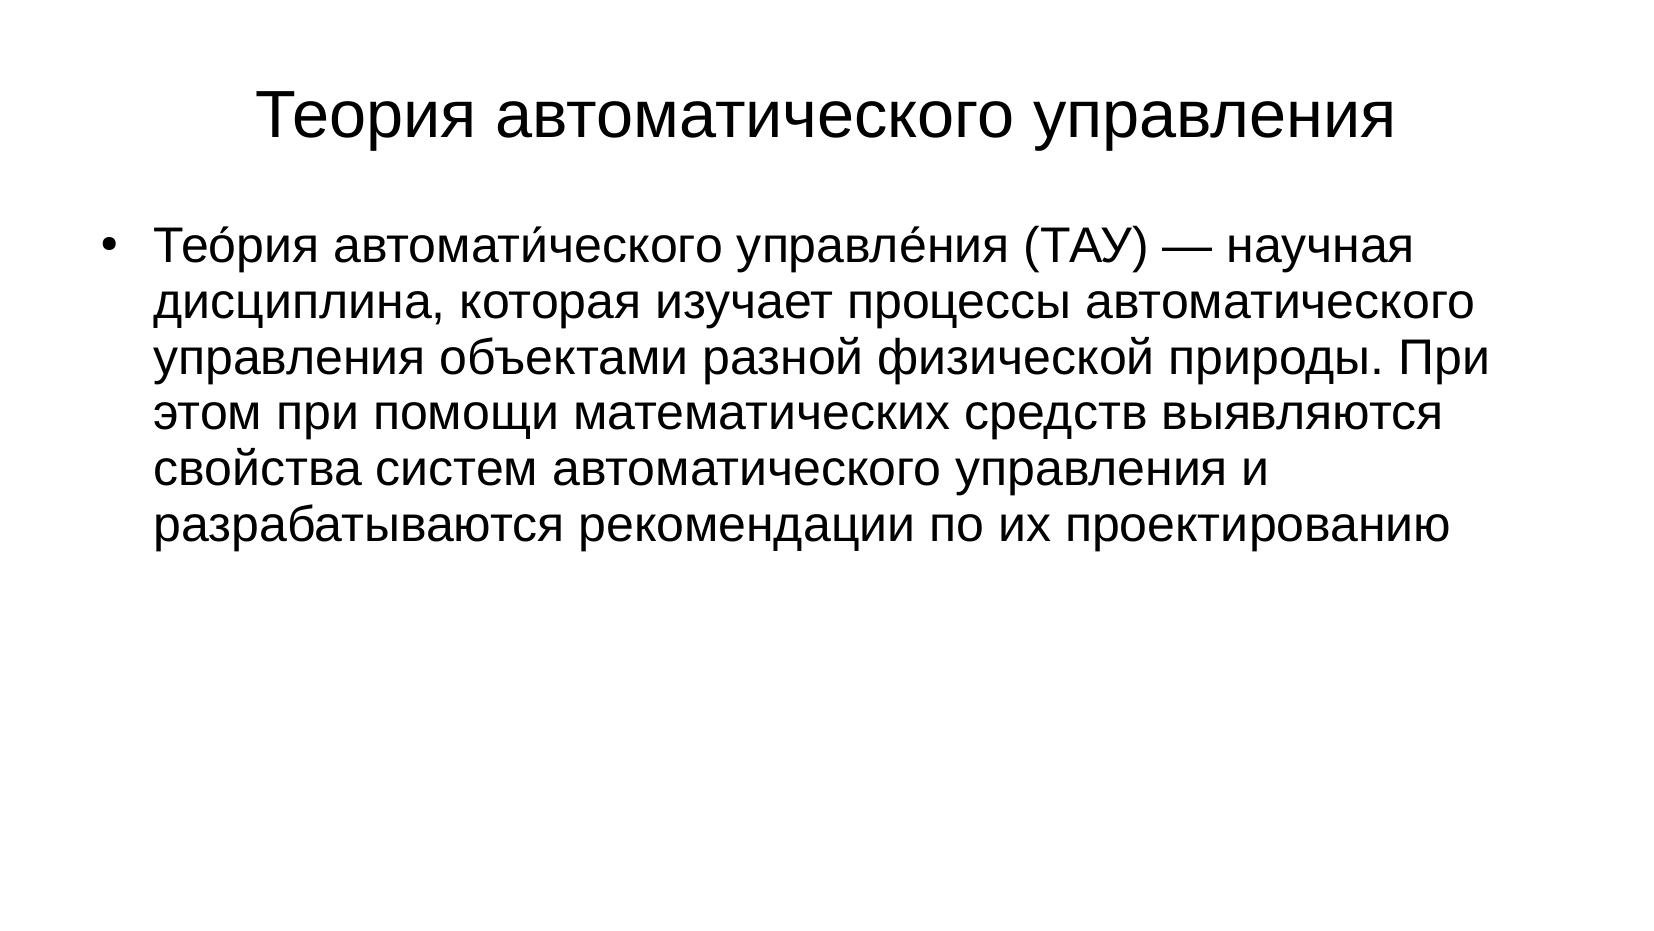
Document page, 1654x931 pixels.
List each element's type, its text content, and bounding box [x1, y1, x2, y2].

title Теория автоматического управления [82, 37, 1571, 193]
list Тео́рия автомати́ческого управле́ния (ТАУ) — научная дисциплина, которая изучает процессы автоматического управления объектами разной физической природы. При этом при помощи математических средств выявляются свойства систем автоматического управления и разрабатываются рекомендации по их проектированию [82, 217, 1571, 758]
